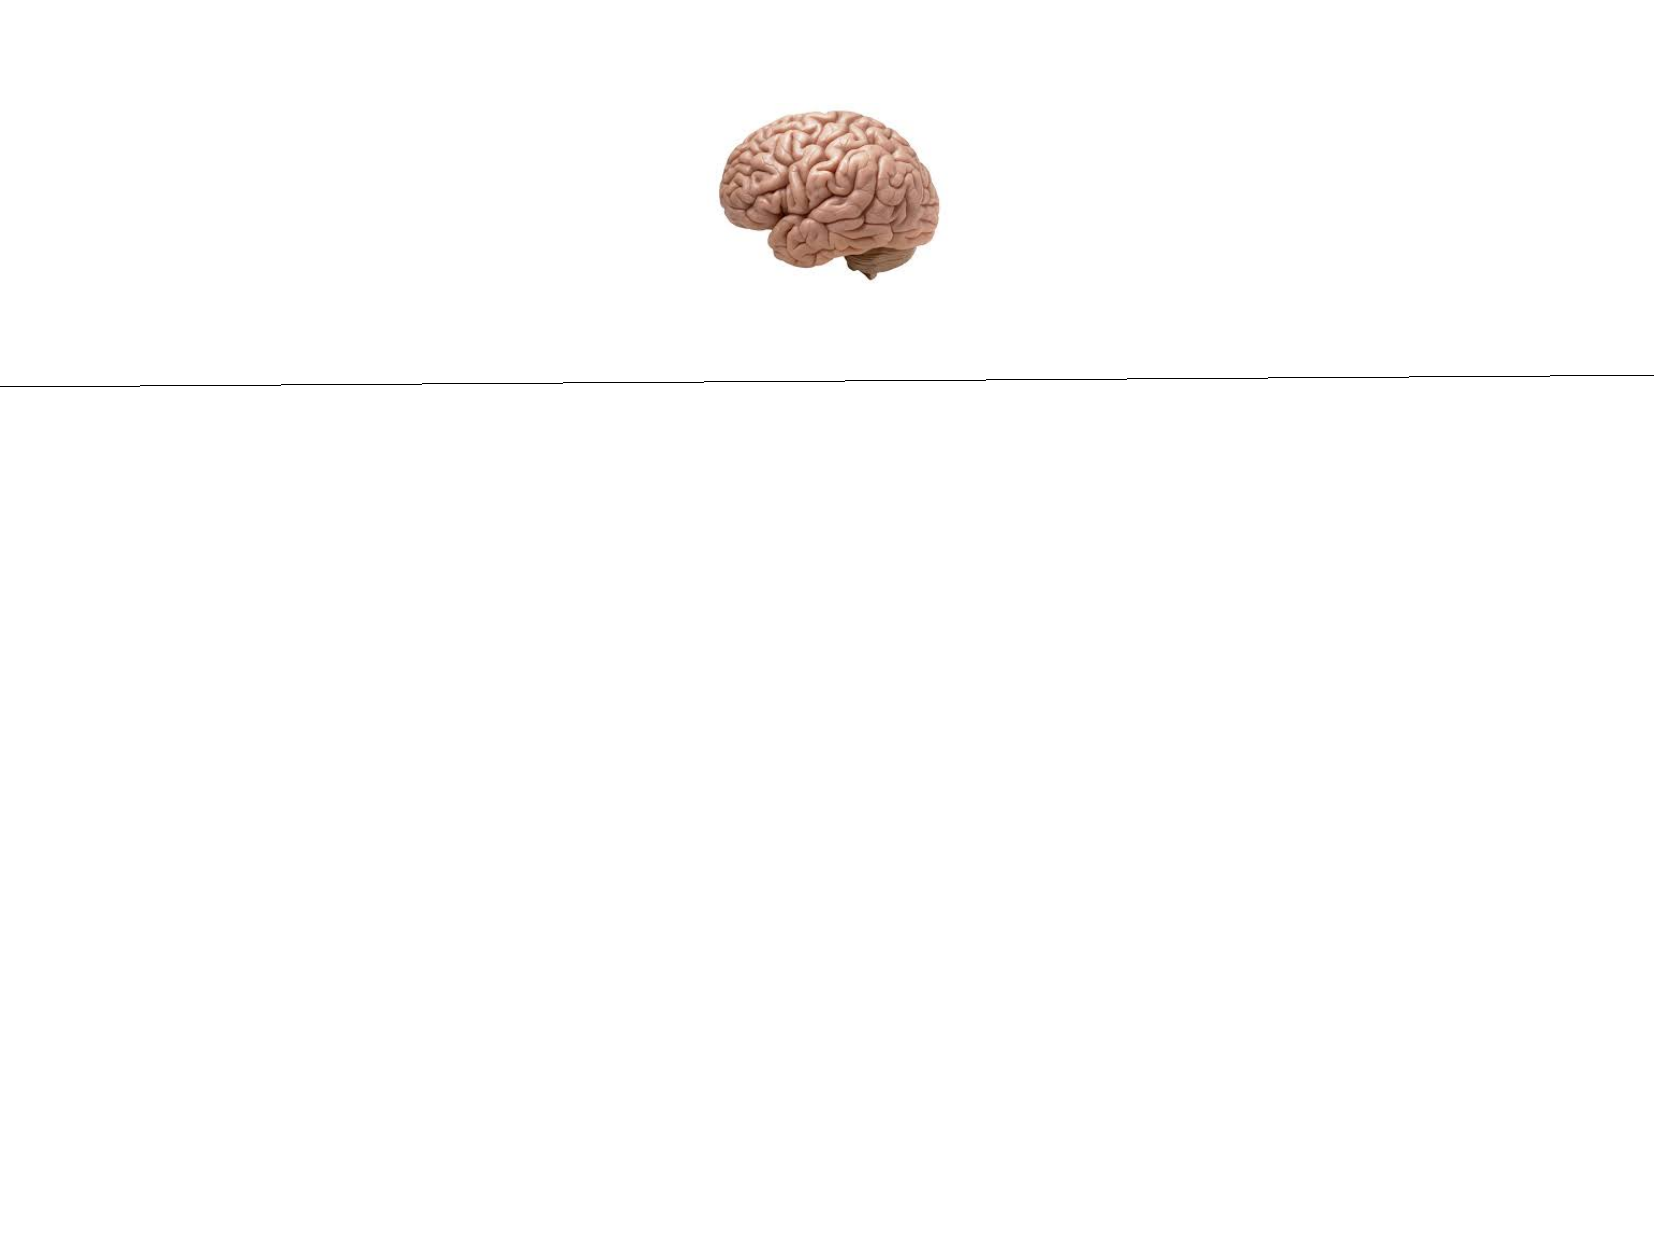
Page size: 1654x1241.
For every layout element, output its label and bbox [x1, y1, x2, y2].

picture [673, 103, 995, 284]
